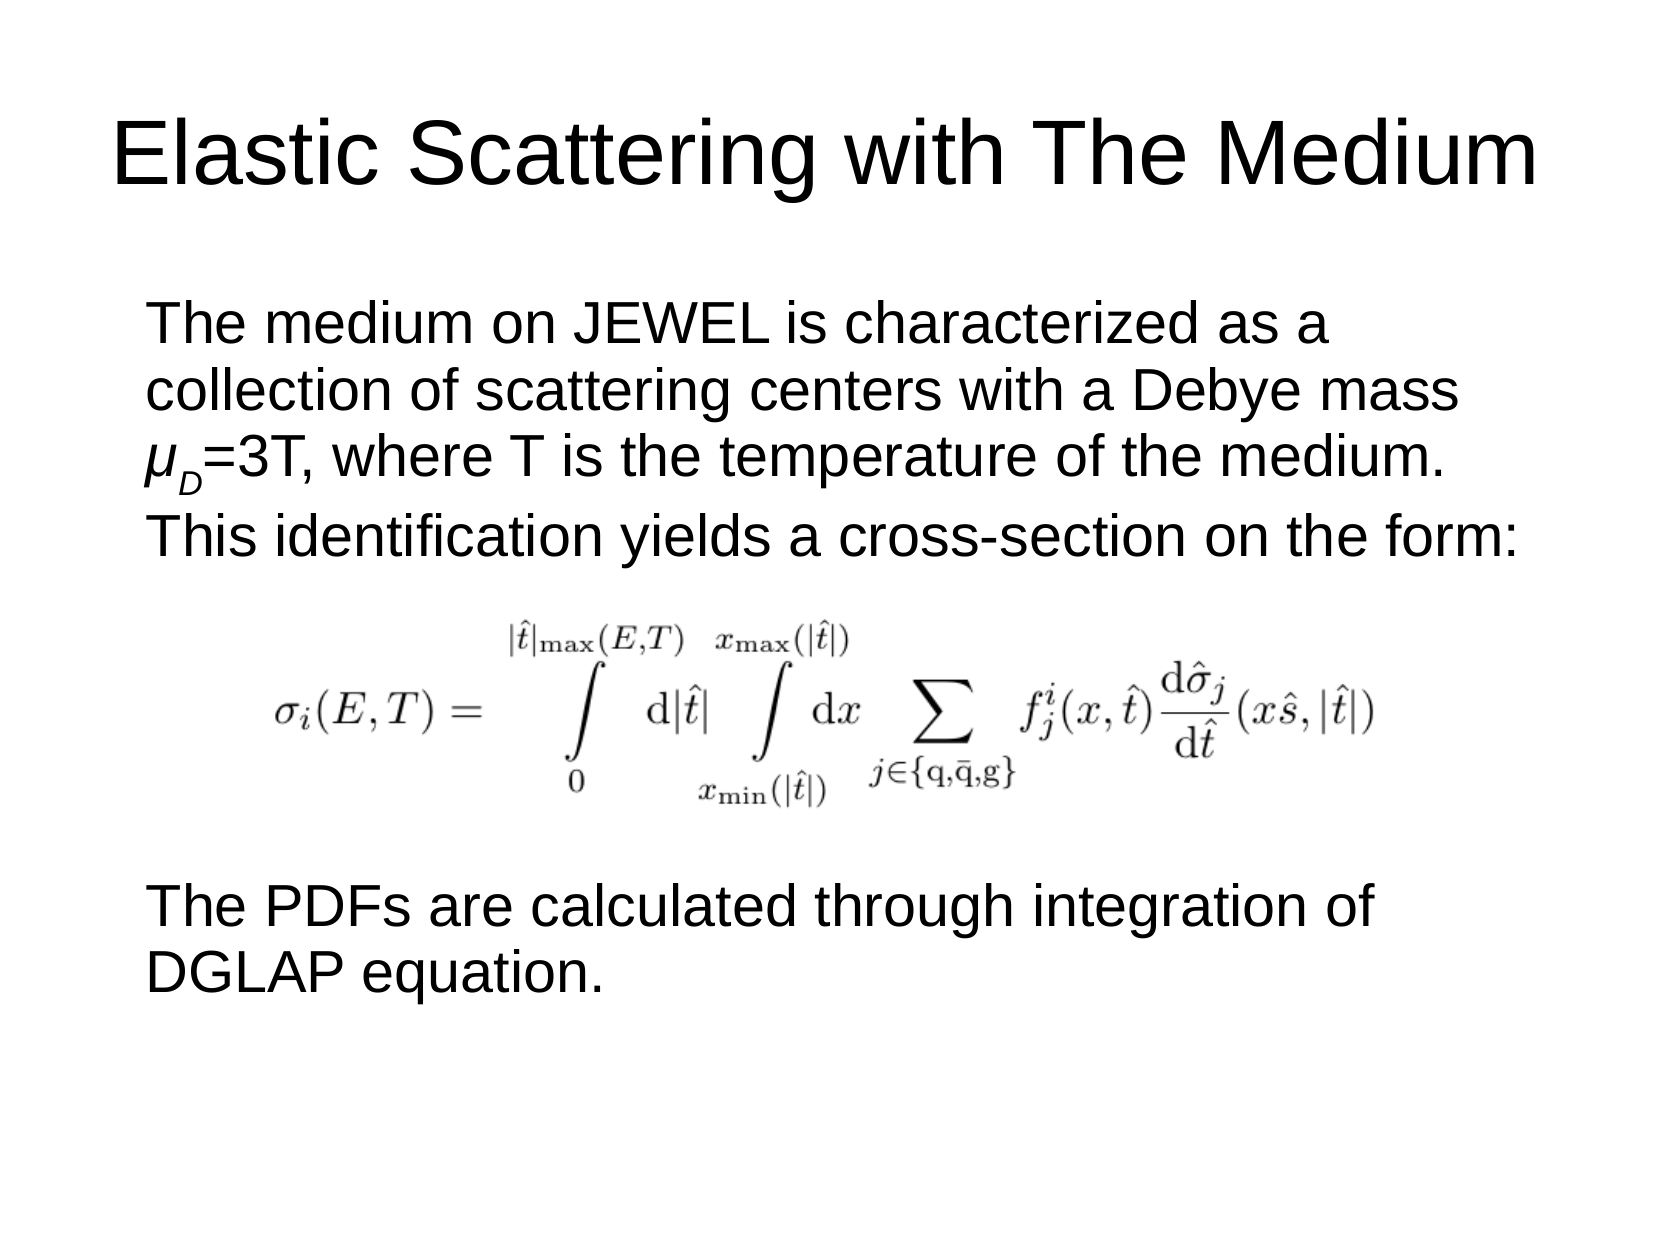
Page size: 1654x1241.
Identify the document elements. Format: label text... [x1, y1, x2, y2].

picture [240, 590, 1384, 863]
title Elastic Scattering with The Medium [82, 49, 1571, 257]
list The medium on JEWEL is characterized as a collection of scattering centers with a Debye mass μD=3T, where T is the temperature of the medium. This identification yields a cross-section on the form: The PDFs are calculated through integration of DGLAP equation. [82, 290, 1571, 1010]
